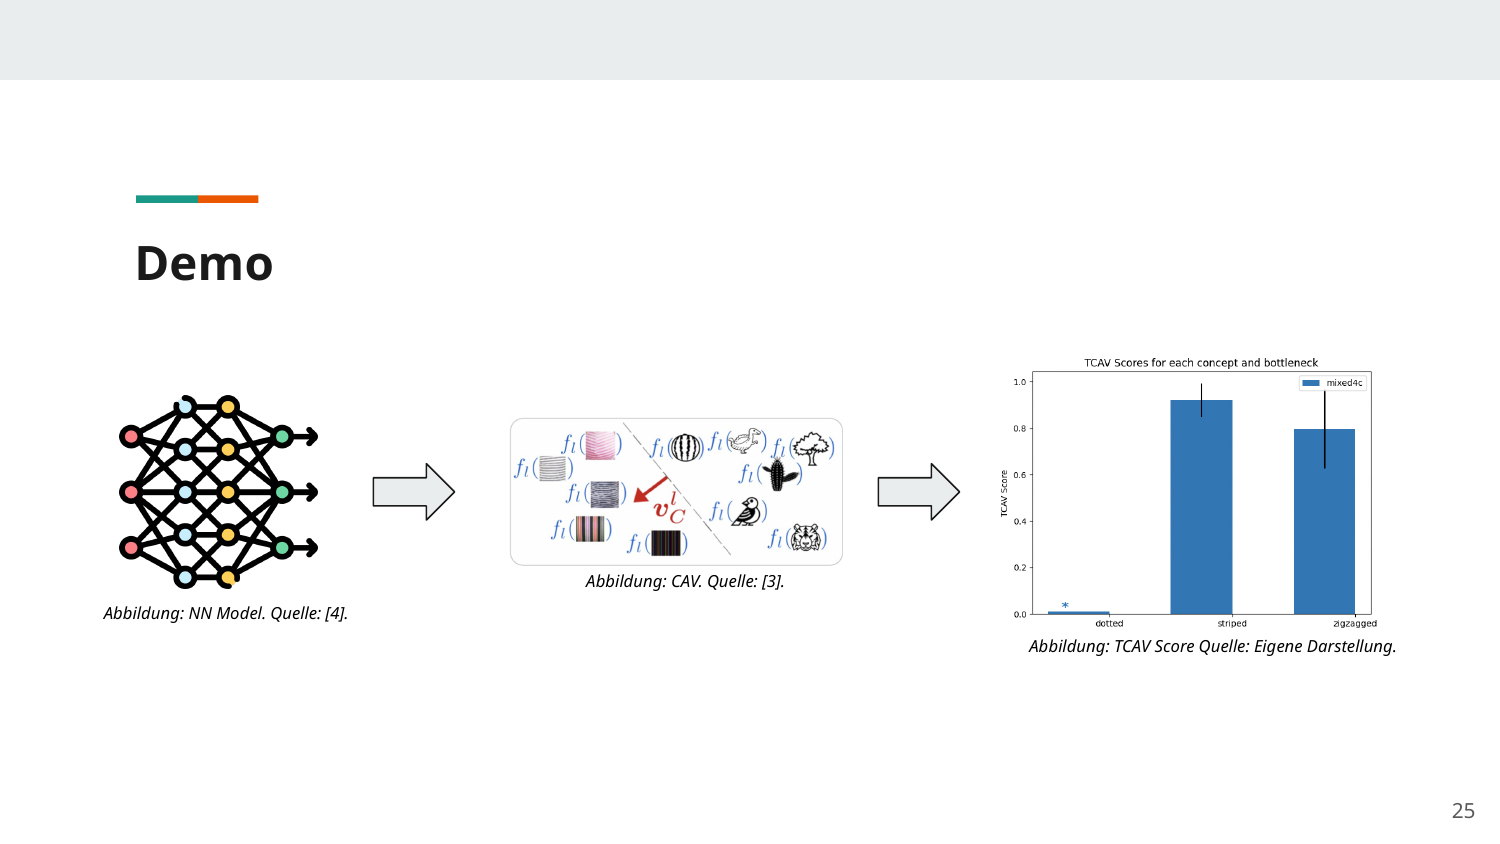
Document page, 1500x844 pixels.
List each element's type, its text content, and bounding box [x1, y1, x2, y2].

title Demo [119, 217, 1381, 306]
picture [509, 417, 843, 566]
text_box Abbildung: NN Model. Quelle: [4]. [88, 588, 386, 639]
text_box Abbildung: TCAV Score Quelle: Eigene Darstellung. [1014, 620, 1447, 671]
text_box [878, 463, 960, 521]
slide_number <number> [1400, 779, 1491, 844]
text_box Abbildung: CAV. Quelle: [3]. [571, 555, 869, 606]
picture [119, 395, 318, 588]
picture [995, 353, 1381, 631]
text_box [373, 463, 455, 521]
